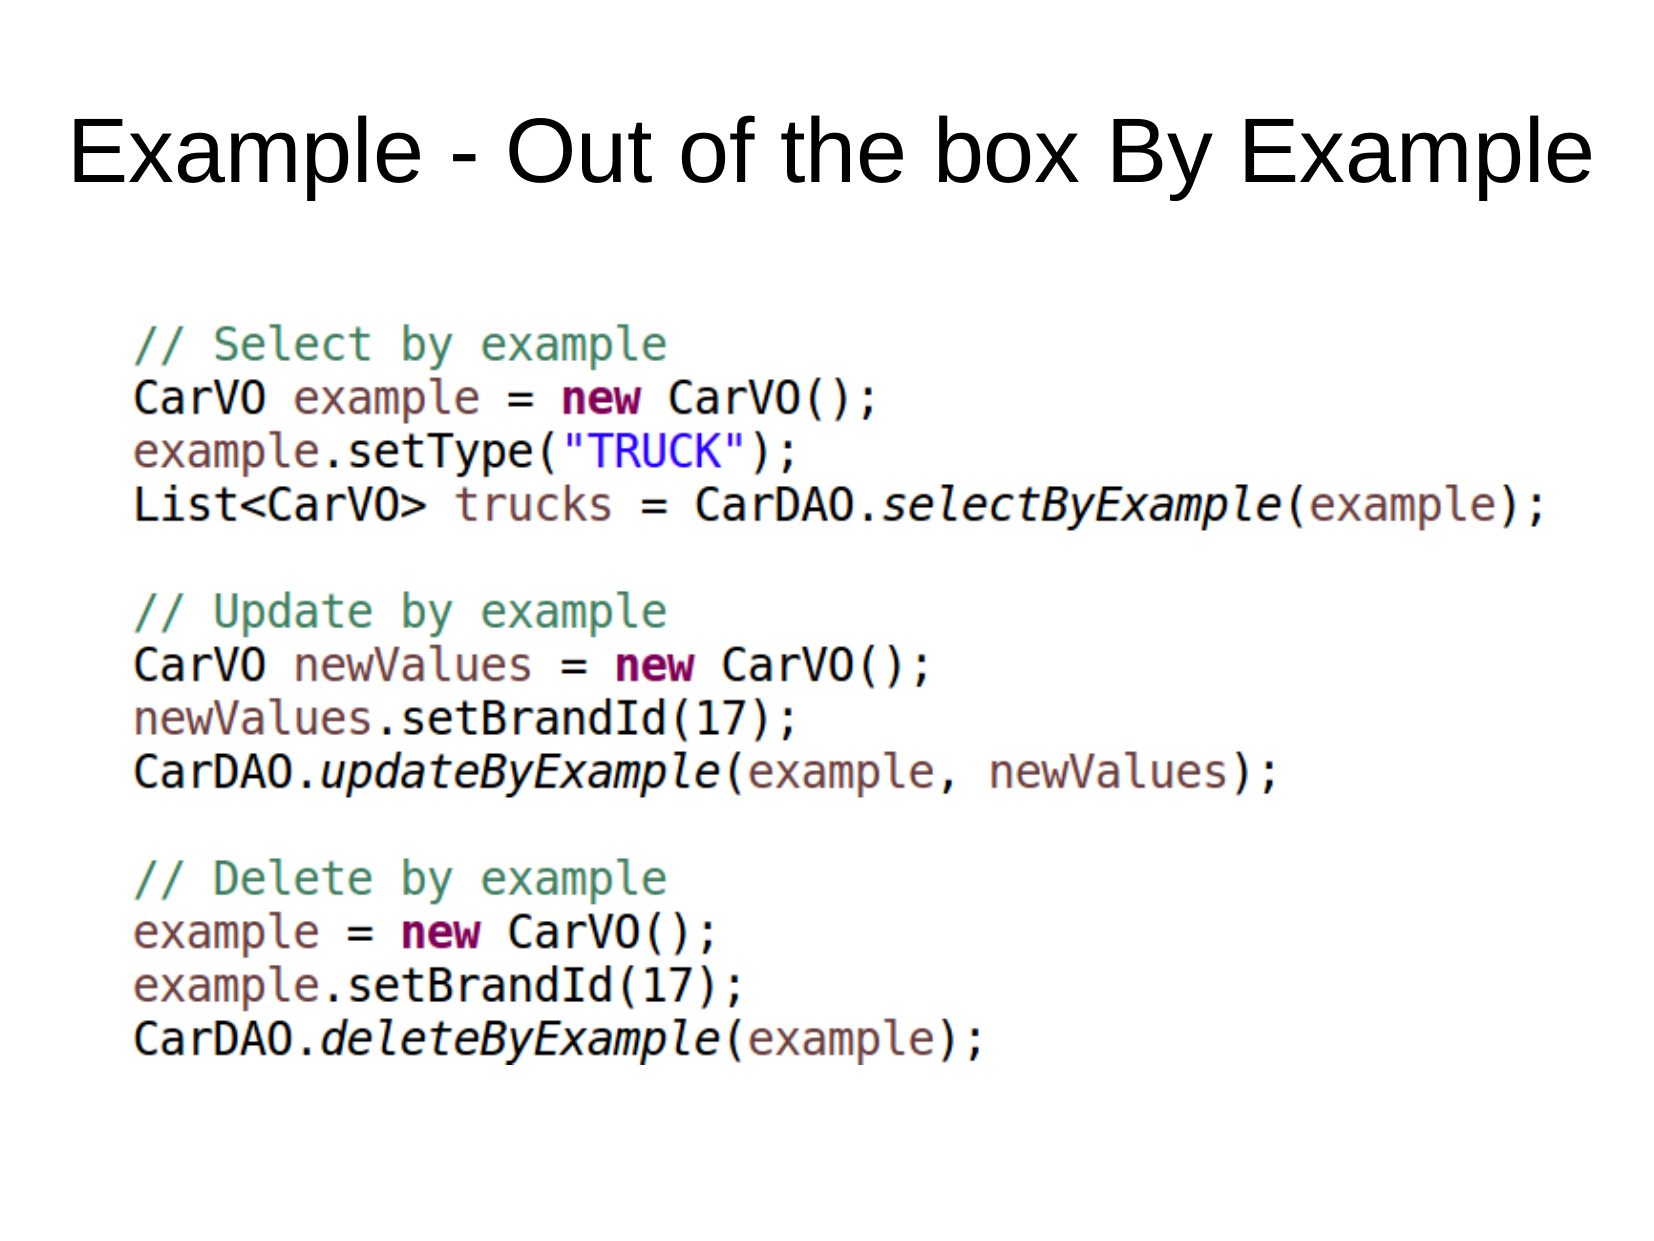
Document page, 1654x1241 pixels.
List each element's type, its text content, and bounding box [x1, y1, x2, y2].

title Example - Out of the box By Example [60, 47, 1606, 255]
picture [129, 319, 1546, 1066]
